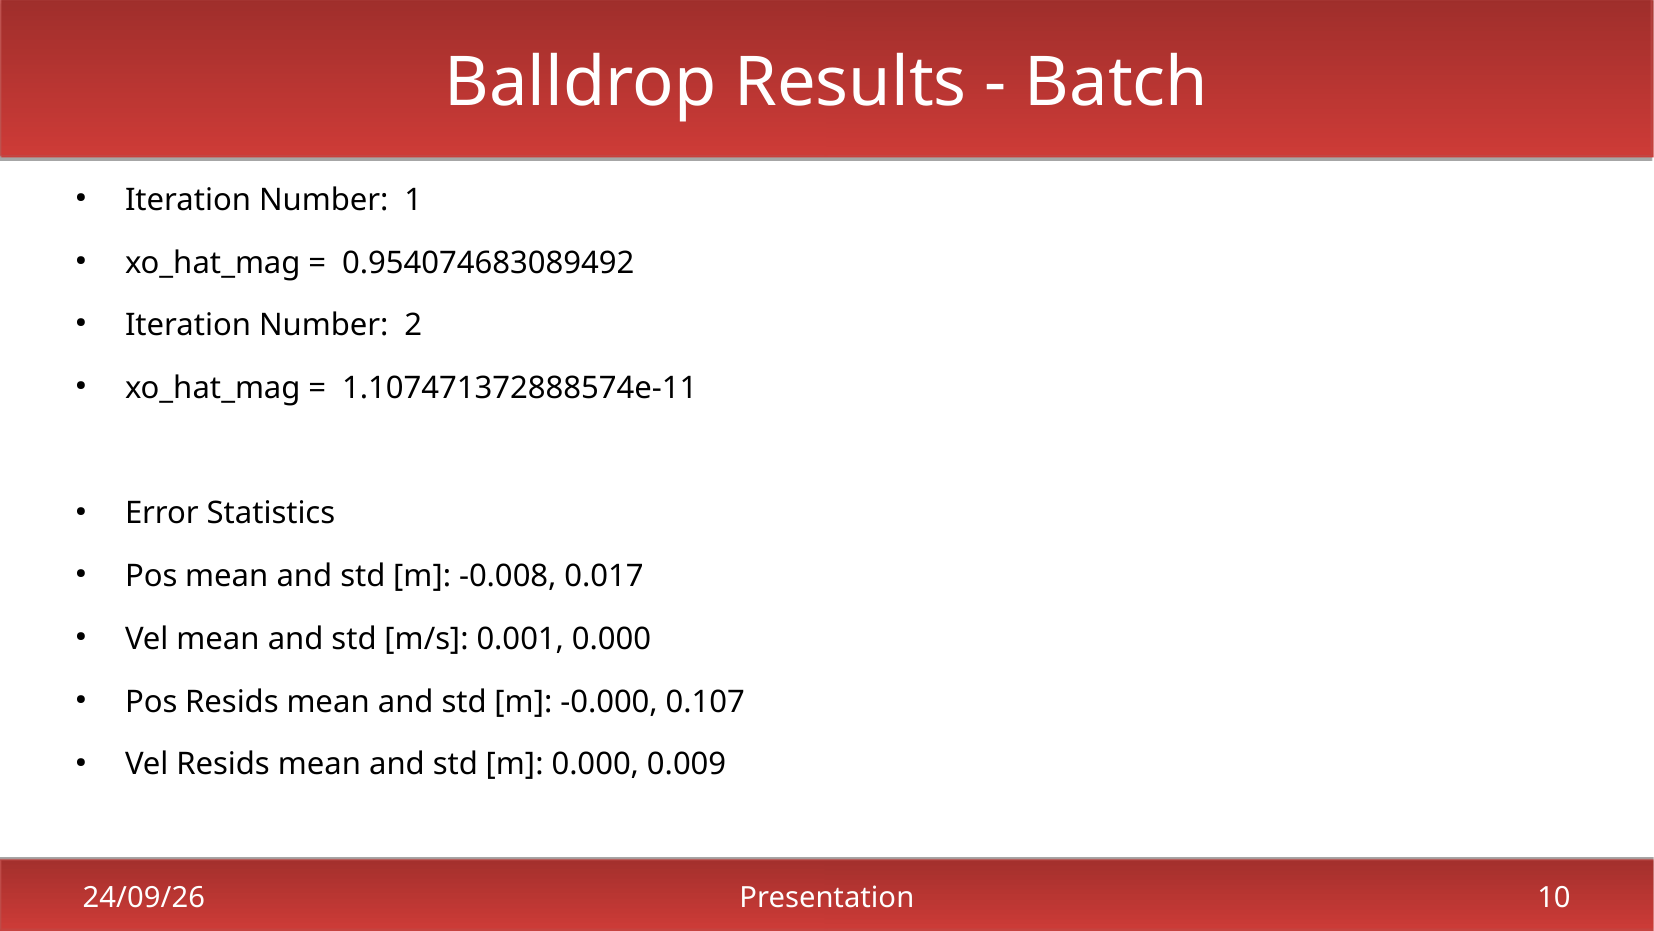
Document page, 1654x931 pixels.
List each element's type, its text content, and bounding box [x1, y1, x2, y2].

title Balldrop Results - Batch [59, 23, 1595, 133]
picture [0, 857, 1654, 931]
picture [0, 0, 1654, 161]
list Iteration Number: 1 xo_hat_mag = 0.954074683089492 Iteration Number: 2 xo_hat_mag = 1.107471372888574e-11 Error Statistics Pos mean and std [m]: -0.008, 0.017 Vel mean and std [m/s]: 0.001, 0.000 Pos Resids mean and std [m]: -0.000, 0.107 Vel Resids mean and std [m]: 0.000, 0.009 [59, 177, 809, 792]
